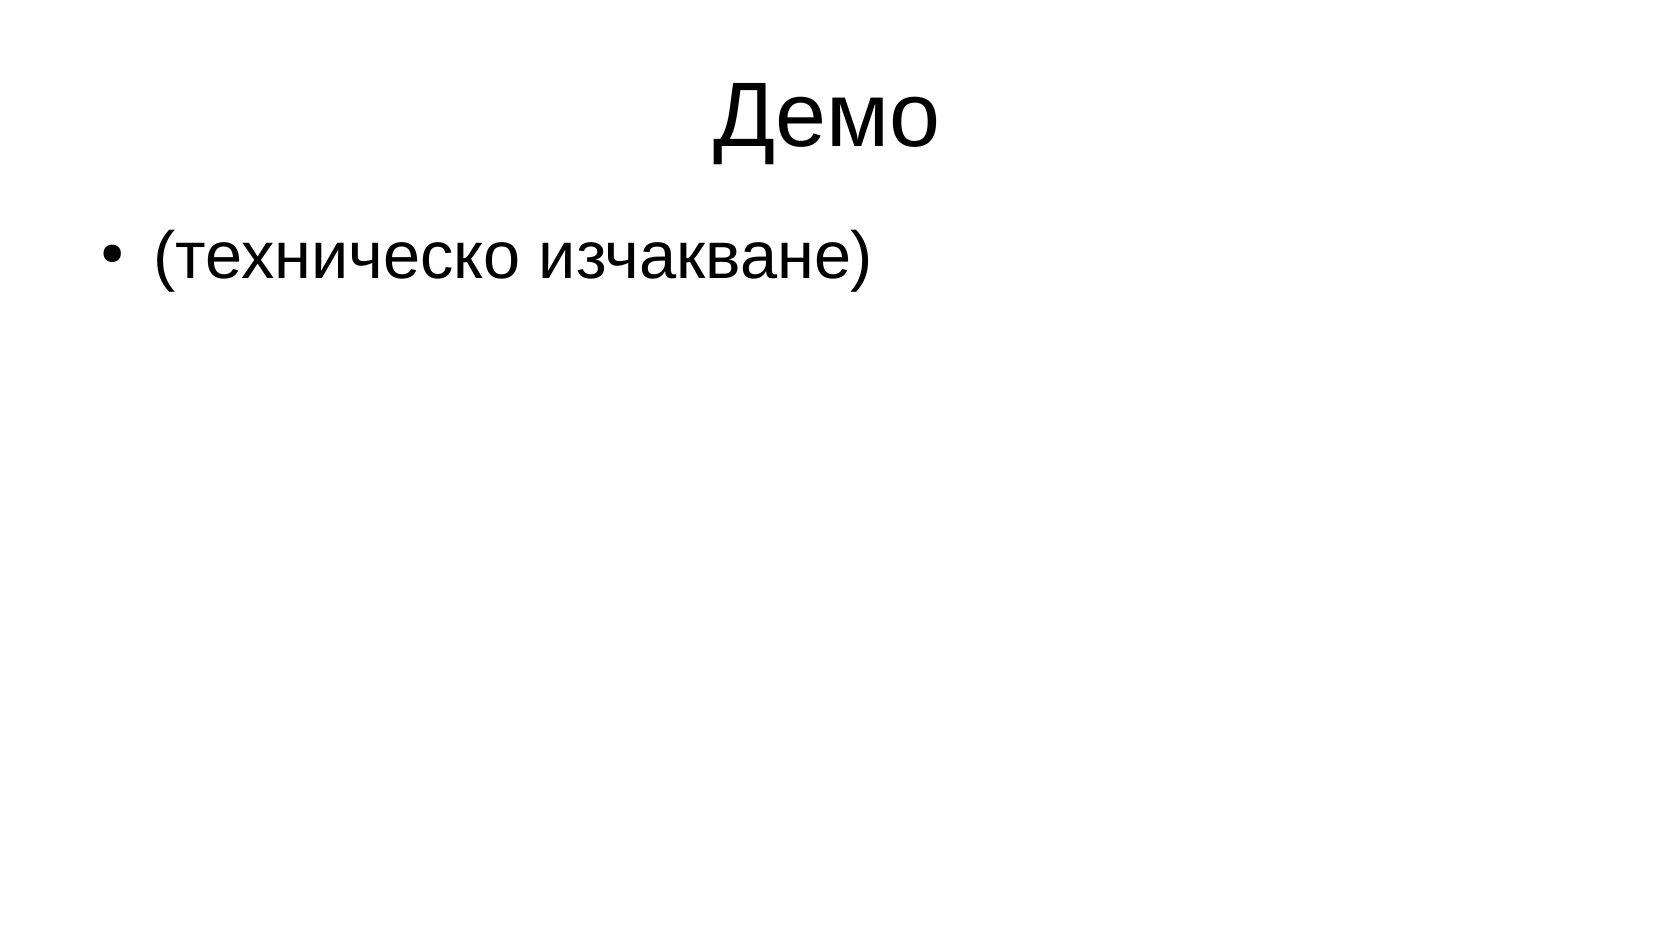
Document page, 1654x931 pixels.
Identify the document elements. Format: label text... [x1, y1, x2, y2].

title Демо [82, 37, 1571, 193]
list (техническо изчакване) [82, 217, 1571, 758]
